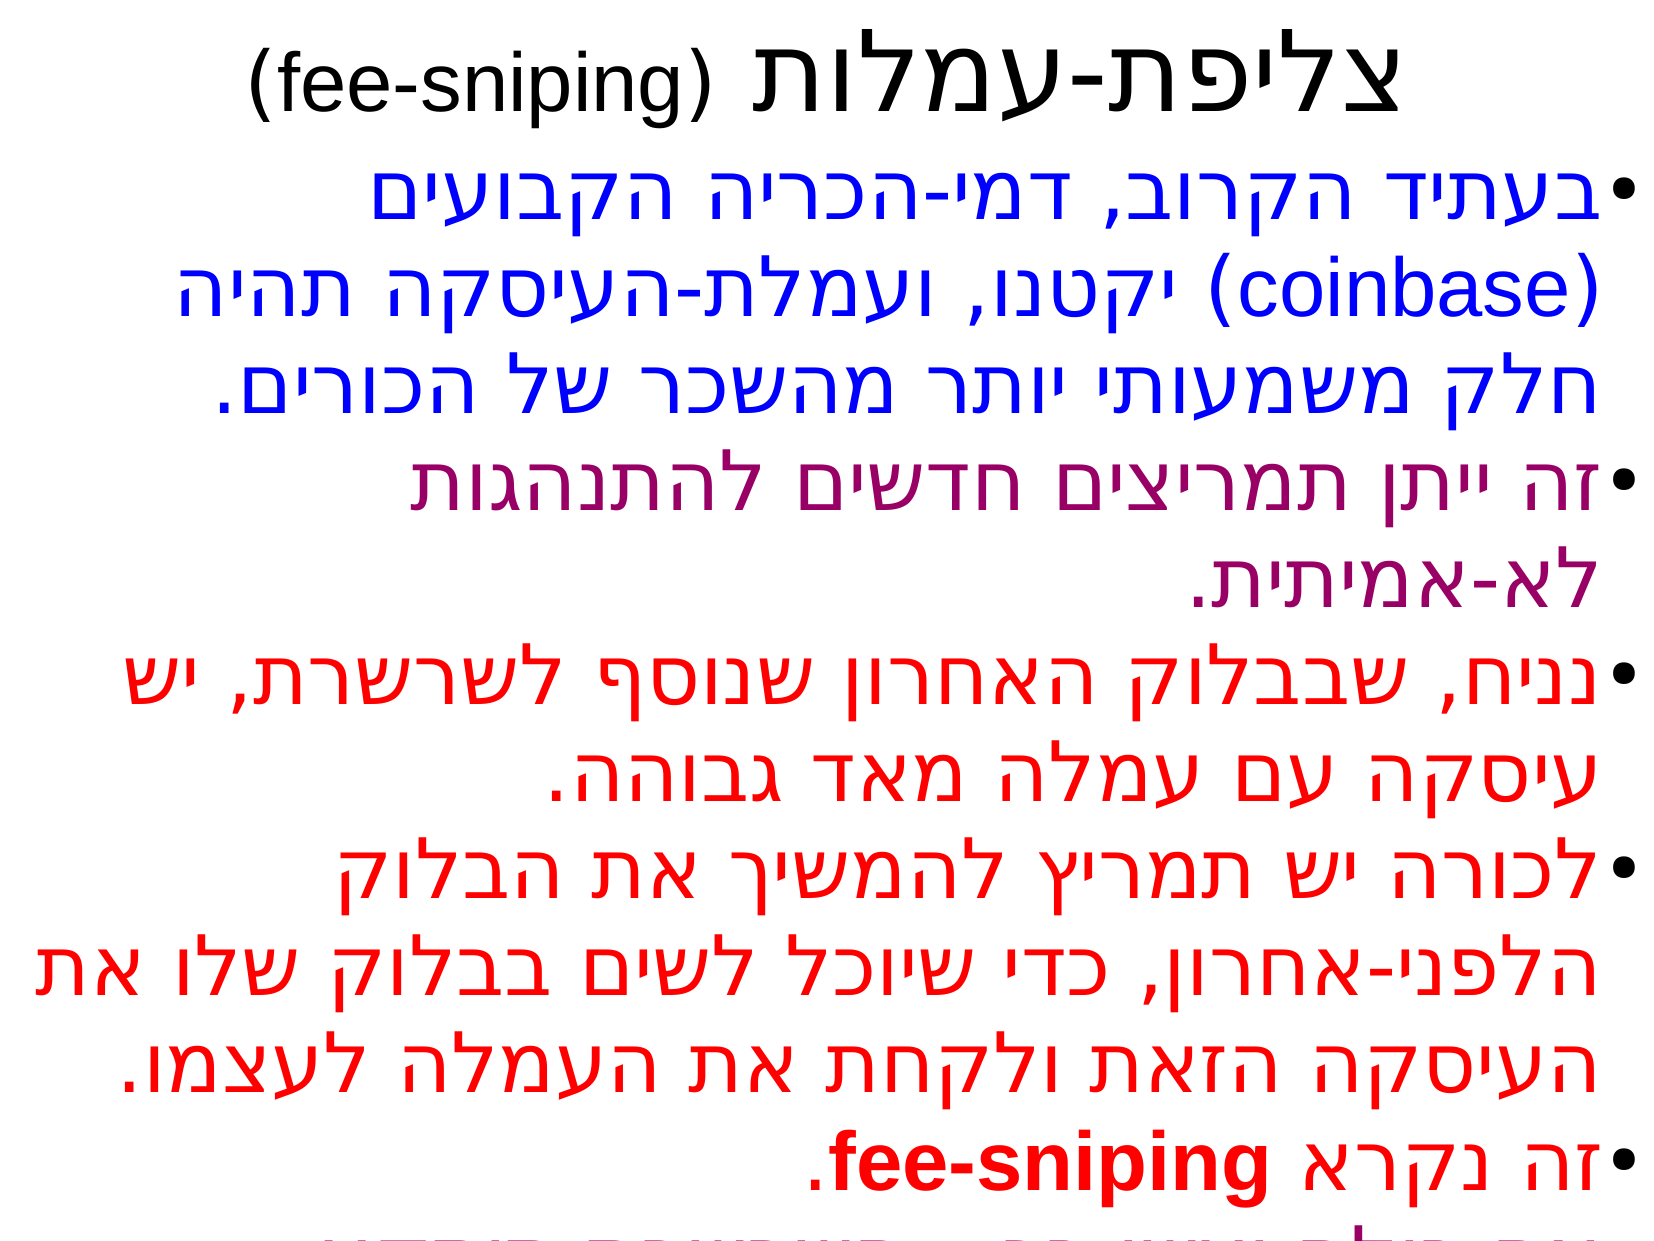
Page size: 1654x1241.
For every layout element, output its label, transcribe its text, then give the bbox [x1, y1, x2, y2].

text_box בעתיד הקרוב, דמי-הכריה הקבועים (coinbase) יקטנו, ועמלת-העיסקה תהיה חלק משמעותי יותר מהשכר של הכורים. זה ייתן תמריצים חדשים להתנהגות לא-אמיתית. נניח, שבבלוק האחרון שנוסף לשרשרת, יש עיסקה עם עמלה מאד גבוהה. לכורה יש תמריץ להמשיך את הבלוק הלפני-אחרון, כדי שיוכל לשים בבלוק שלו את העיסקה הזאת ולקחת את העמלה לעצמו. זה נקרא fee-sniping. אם כולם יעשו כך – השרשרת תיתקע. [0, 135, 1654, 1237]
text_box צליפת-עמלות (fee-sniping) [0, 0, 1654, 135]
